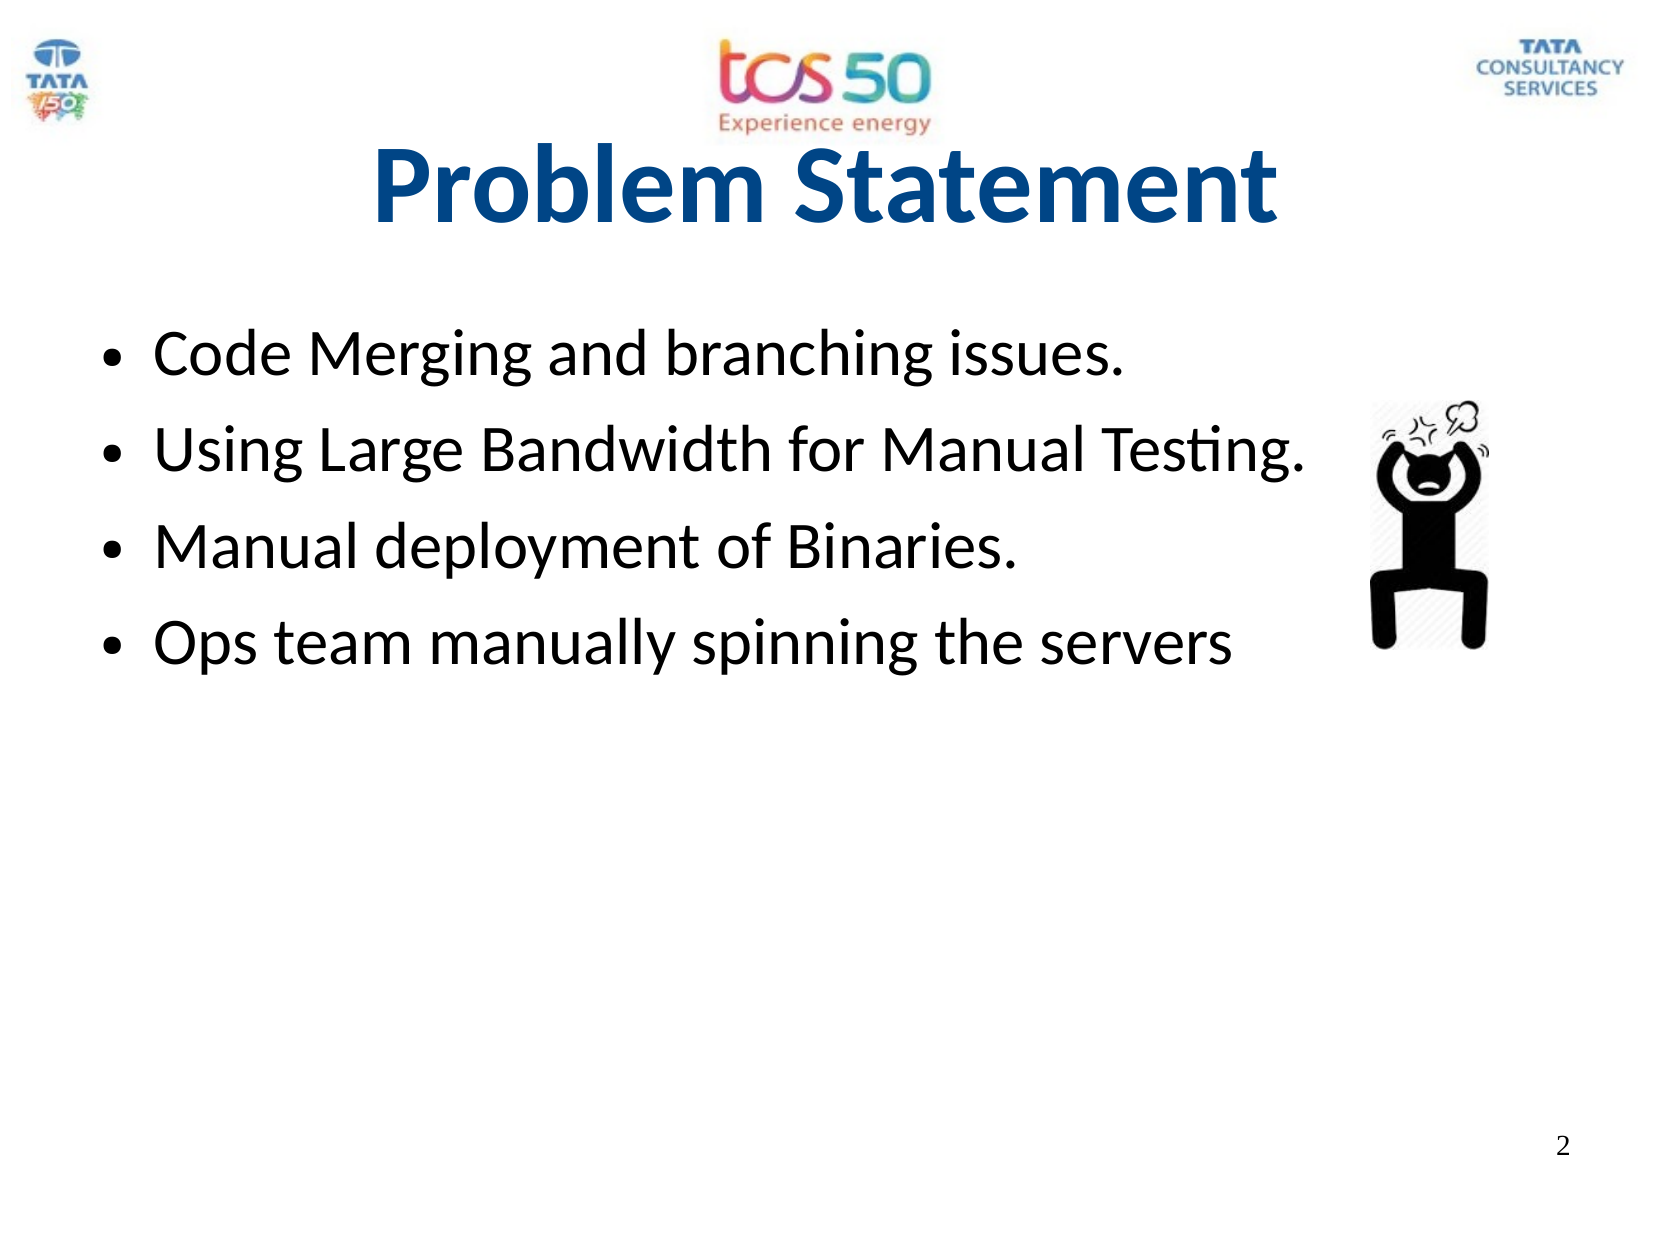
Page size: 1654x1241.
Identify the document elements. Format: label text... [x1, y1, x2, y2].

picture [1370, 400, 1489, 650]
title Problem Statement [82, 90, 1571, 298]
list Code Merging and branching issues. Using Large Bandwidth for Manual Testing. Manual deployment of Binaries. Ops team manually spinning the servers [82, 325, 1571, 875]
picture [11, 11, 1654, 149]
